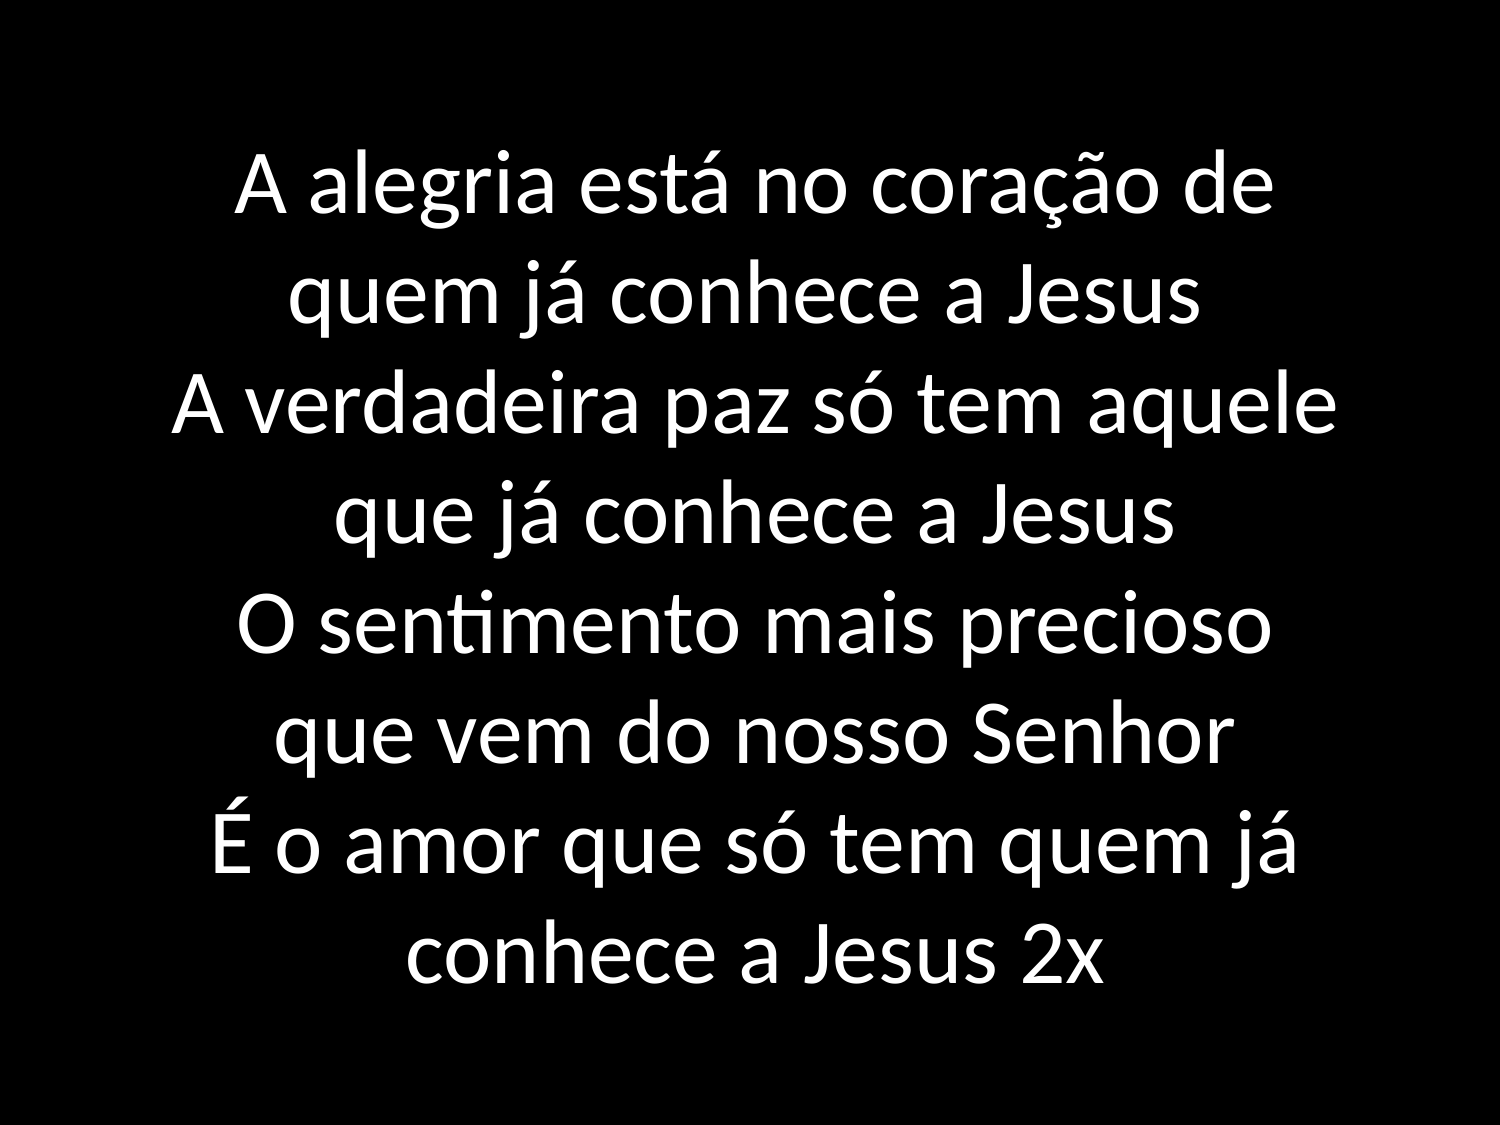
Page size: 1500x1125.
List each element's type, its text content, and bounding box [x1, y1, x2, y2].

title A alegria está no coração de quem já conhece a Jesus A verdadeira paz só tem aquele que já conhece a Jesus O sentimento mais precioso que vem do nosso Senhor É o amor que só tem quem já conhece a Jesus 2x [46, 45, 1465, 1079]
